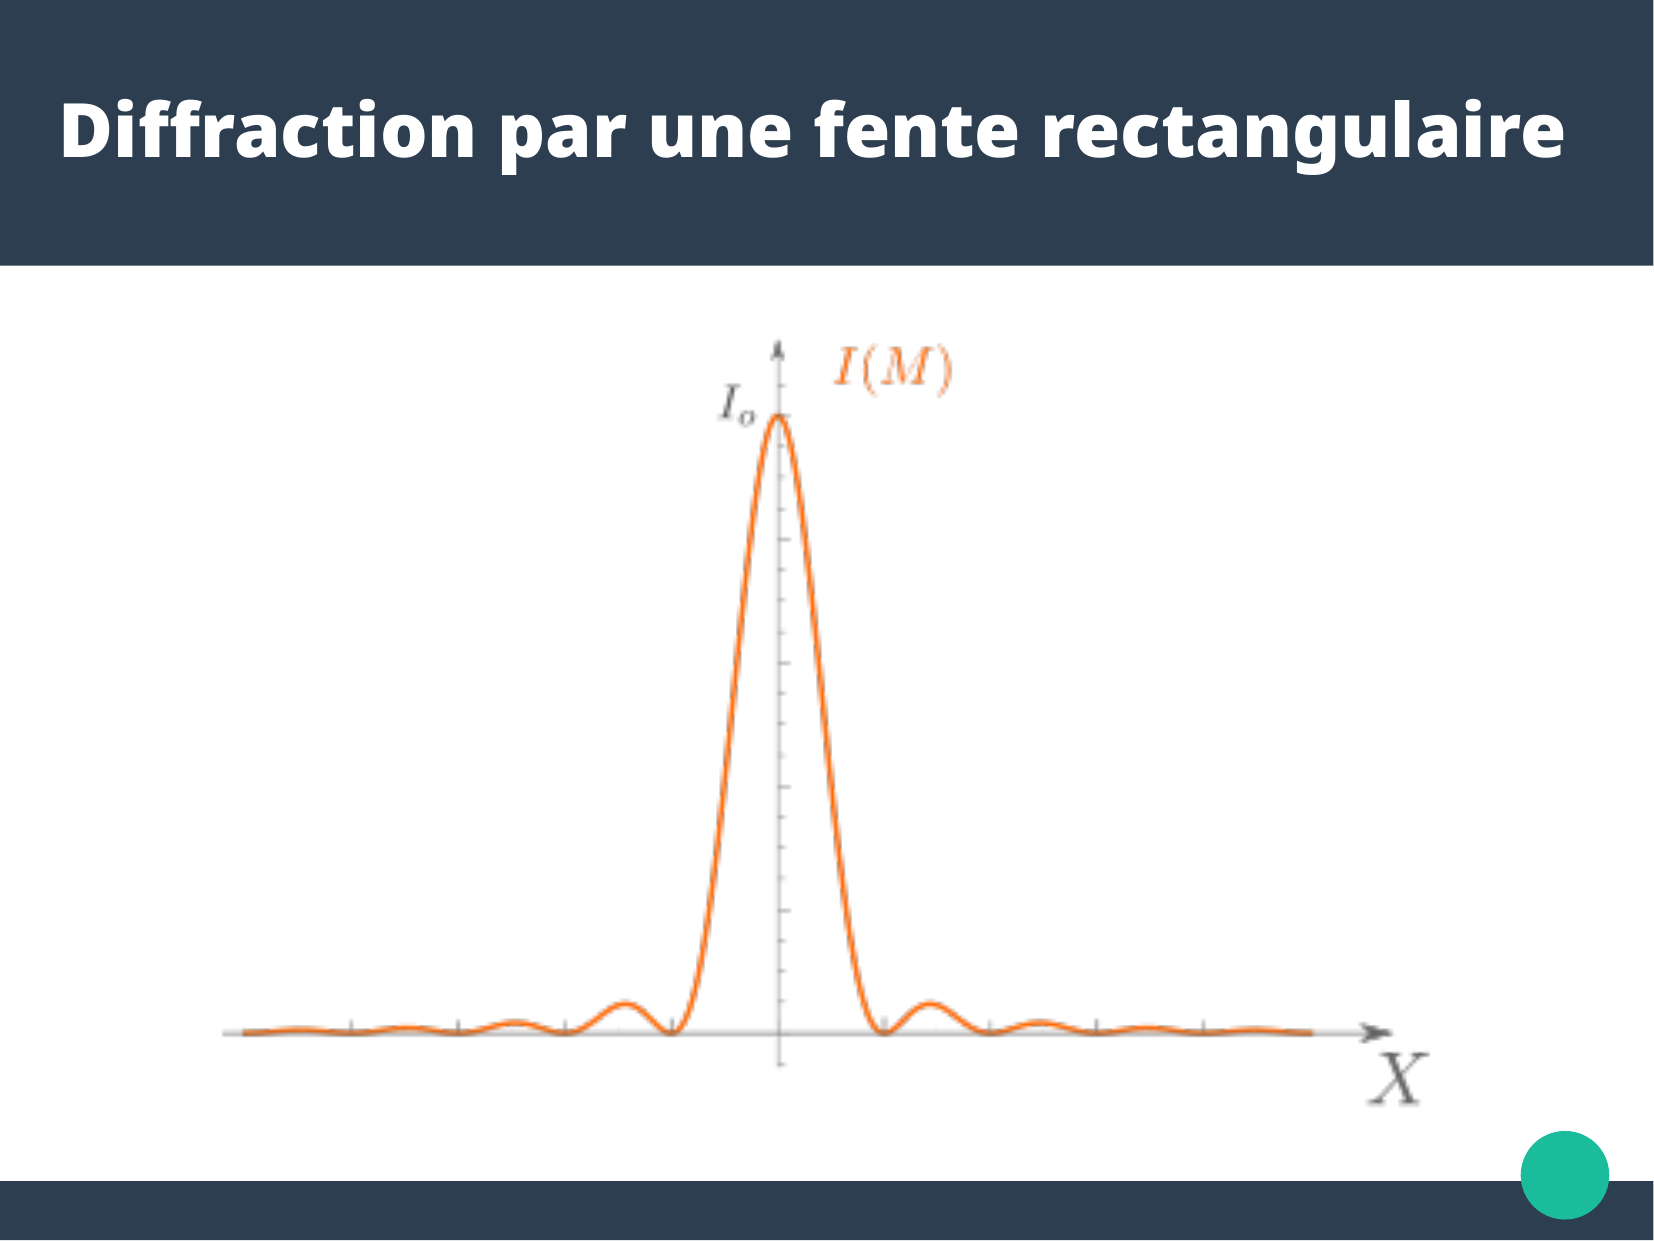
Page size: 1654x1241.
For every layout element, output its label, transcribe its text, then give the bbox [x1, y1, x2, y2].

picture [197, 325, 1457, 1151]
title Diffraction par une fente rectangulaire [59, 49, 1595, 207]
